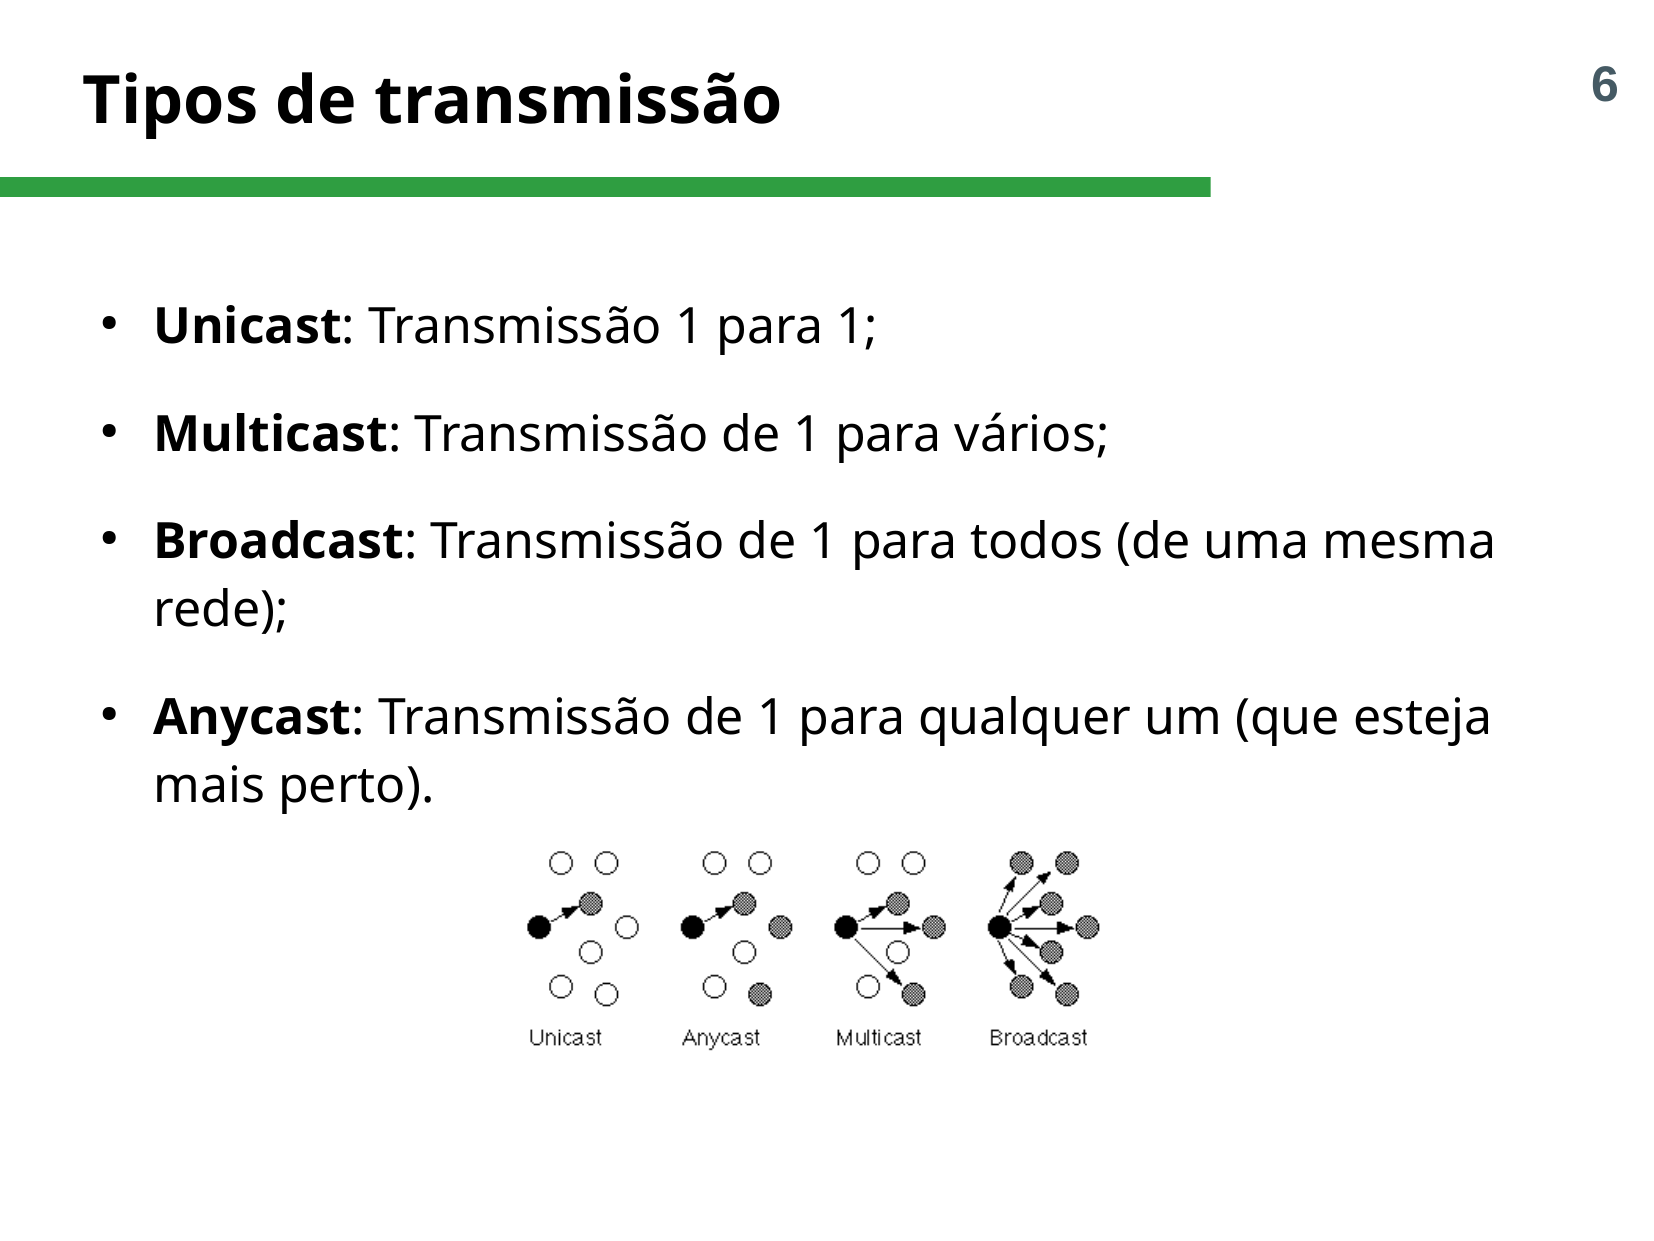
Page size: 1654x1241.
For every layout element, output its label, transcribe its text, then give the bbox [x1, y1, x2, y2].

picture [512, 836, 1123, 1069]
list Unicast: Transmissão 1 para 1; Multicast: Transmissão de 1 para vários; Broadcast: Transmissão de 1 para todos (de uma mesma rede); Anycast: Transmissão de 1 para qualquer um (que esteja mais perto). [82, 290, 1571, 1211]
title Tipos de transmissão [82, 0, 1152, 202]
